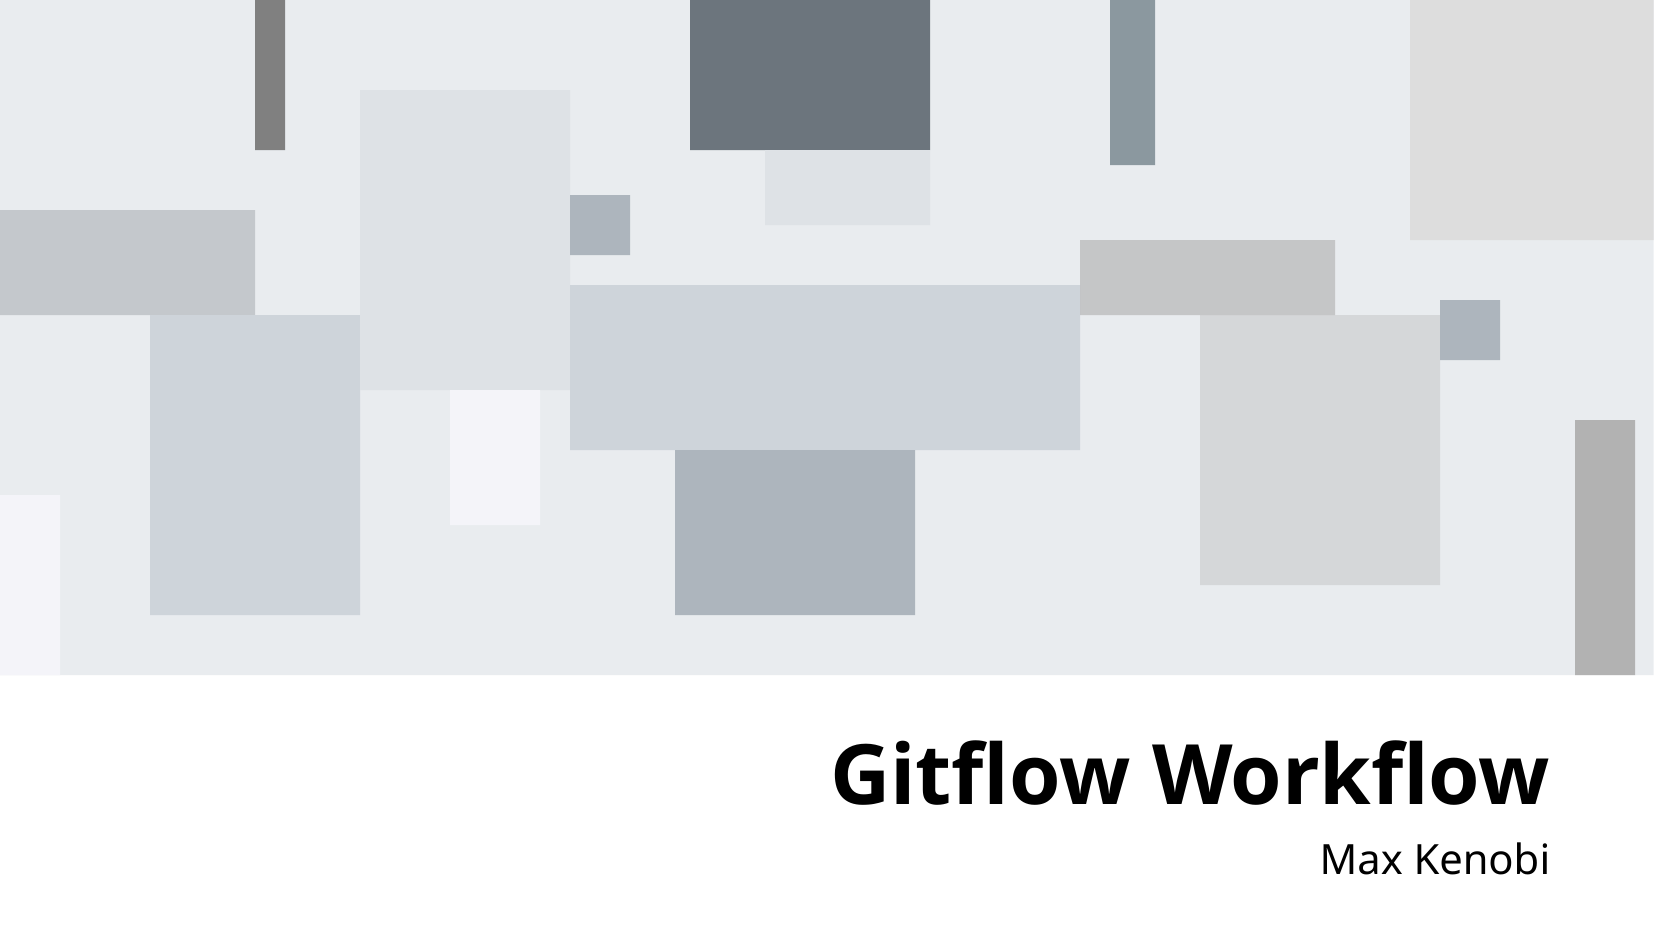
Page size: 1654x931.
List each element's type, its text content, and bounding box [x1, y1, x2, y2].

text_box Gitflow Workflow Max Kenobi [611, 708, 1565, 894]
